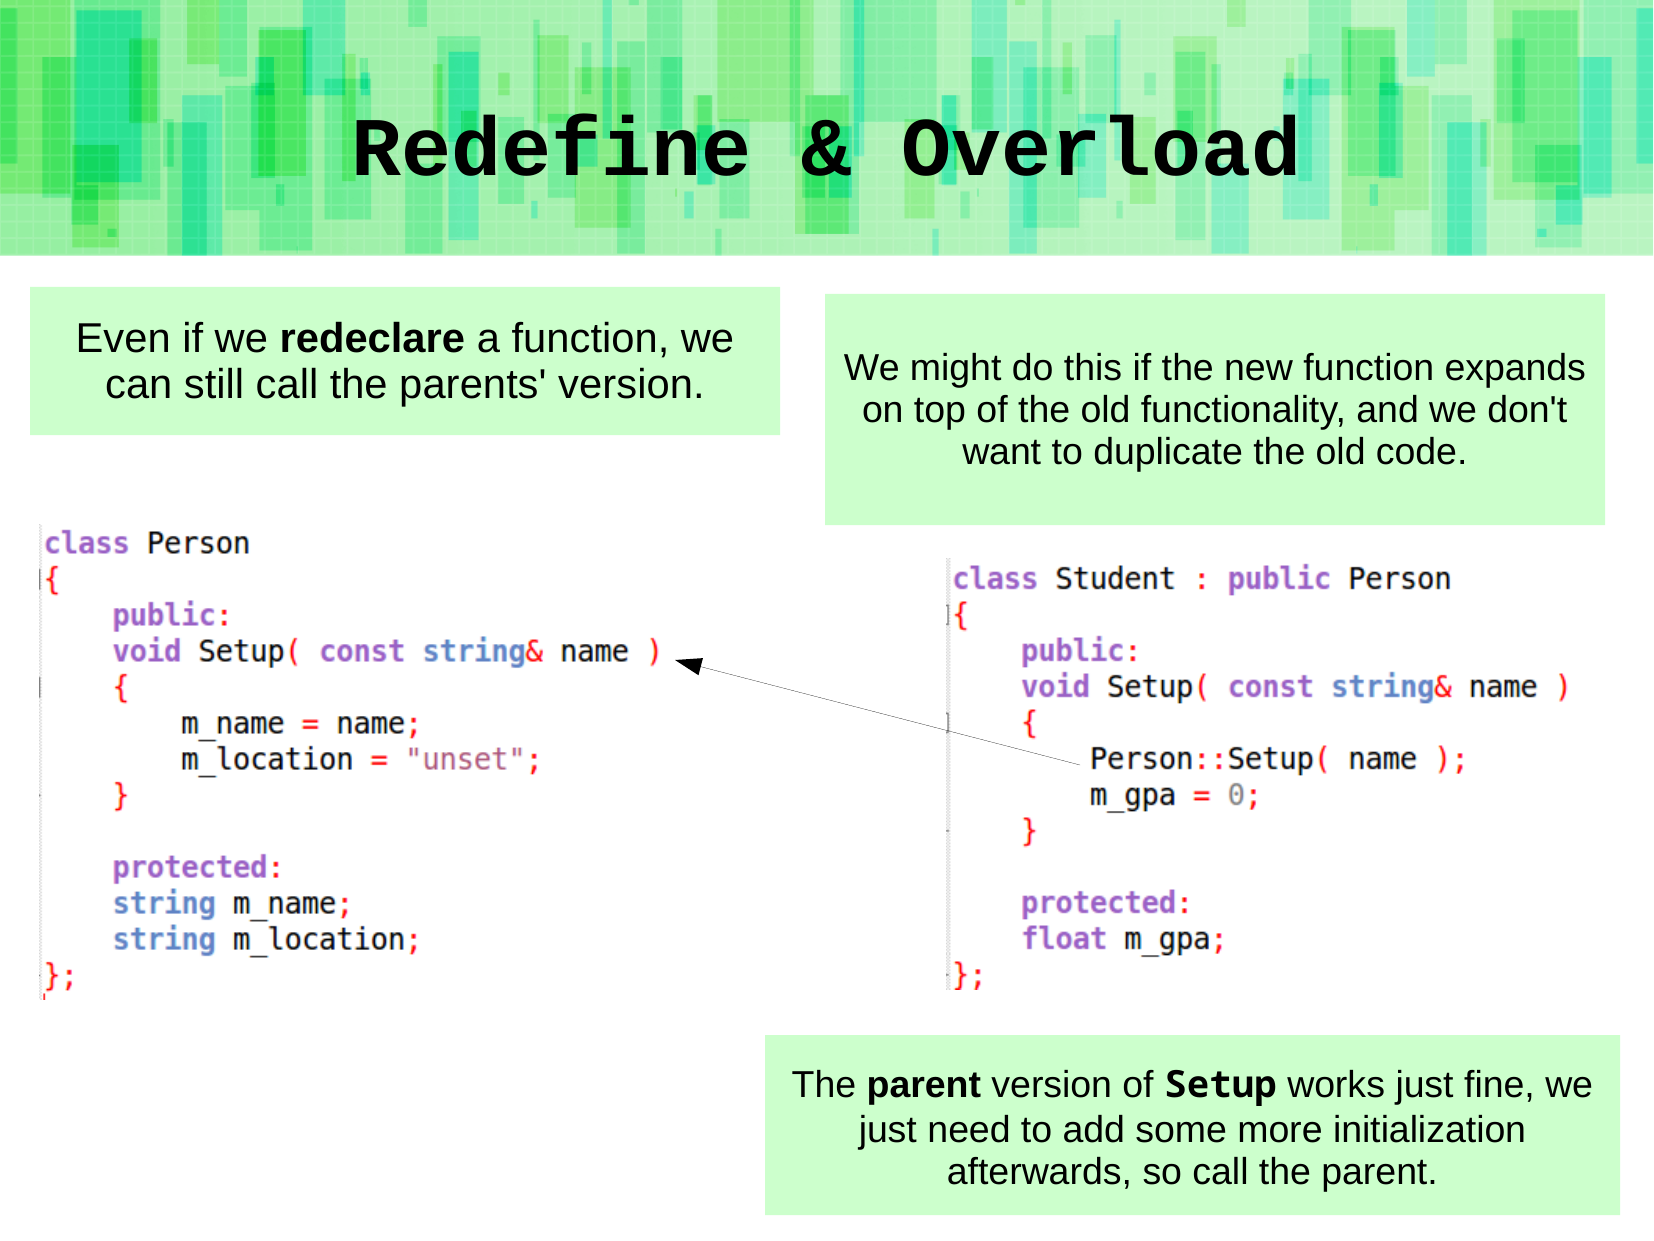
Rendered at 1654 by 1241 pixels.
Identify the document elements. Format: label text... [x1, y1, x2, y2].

title Redefine & Overload [82, 49, 1571, 257]
text_box We might do this if the new function expands on top of the old functionality, and we don't want to duplicate the old code. [825, 293, 1606, 526]
text_box Even if we redeclare a function, we can still call the parents' version. [30, 286, 781, 436]
picture [0, 0, 1654, 1241]
text_box The parent version of Setup works just fine, we just need to add some more initialization afterwards, so call the parent. [765, 1035, 1621, 1216]
